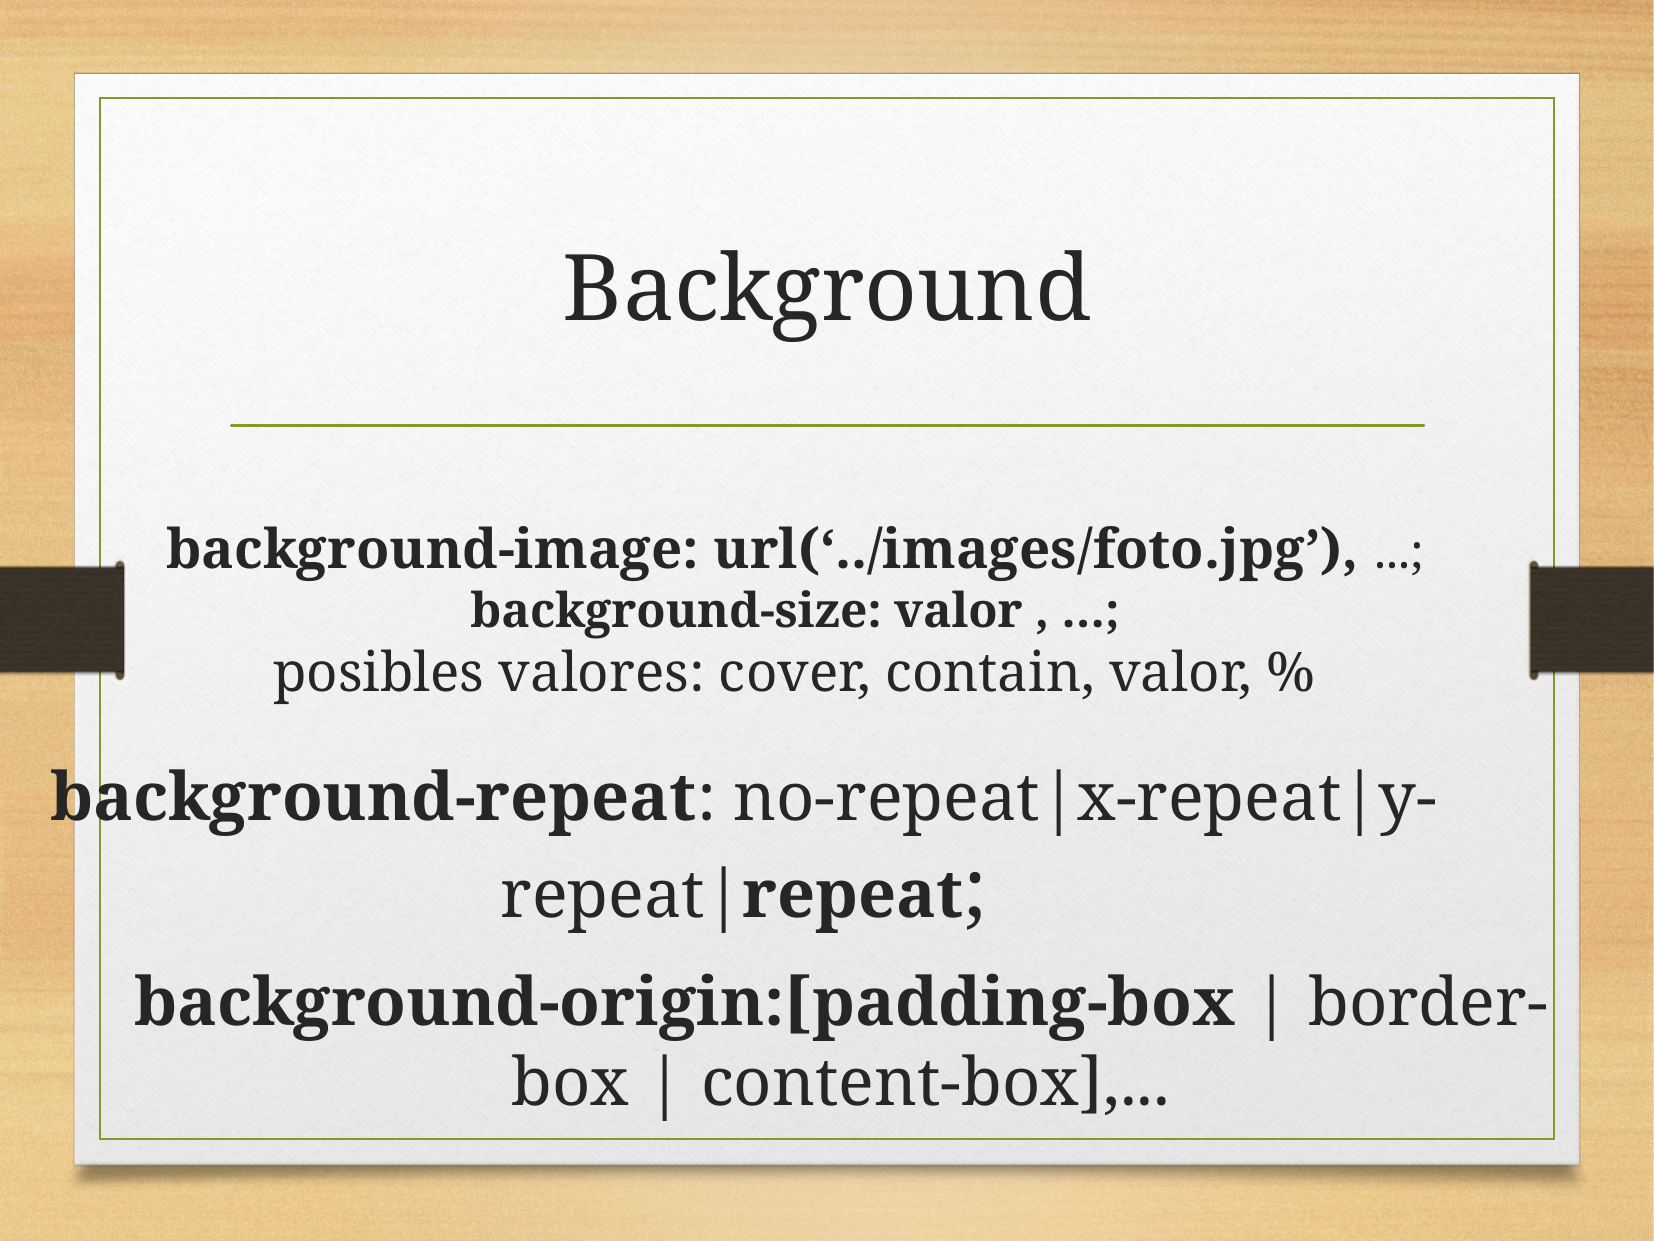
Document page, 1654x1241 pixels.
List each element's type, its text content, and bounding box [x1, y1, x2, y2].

title background-repeat: no-repeat|x-repeat|y-repeat|repeat; [0, 740, 1489, 948]
title background-origin:[padding-box | border-box | content-box],... [97, 935, 1586, 1143]
title background-image: url(‘../images/foto.jpg’), ...; background-size: valor , …; posibles valores: cover, contain, valor, % [51, 504, 1540, 712]
title Background [212, 165, 1443, 402]
